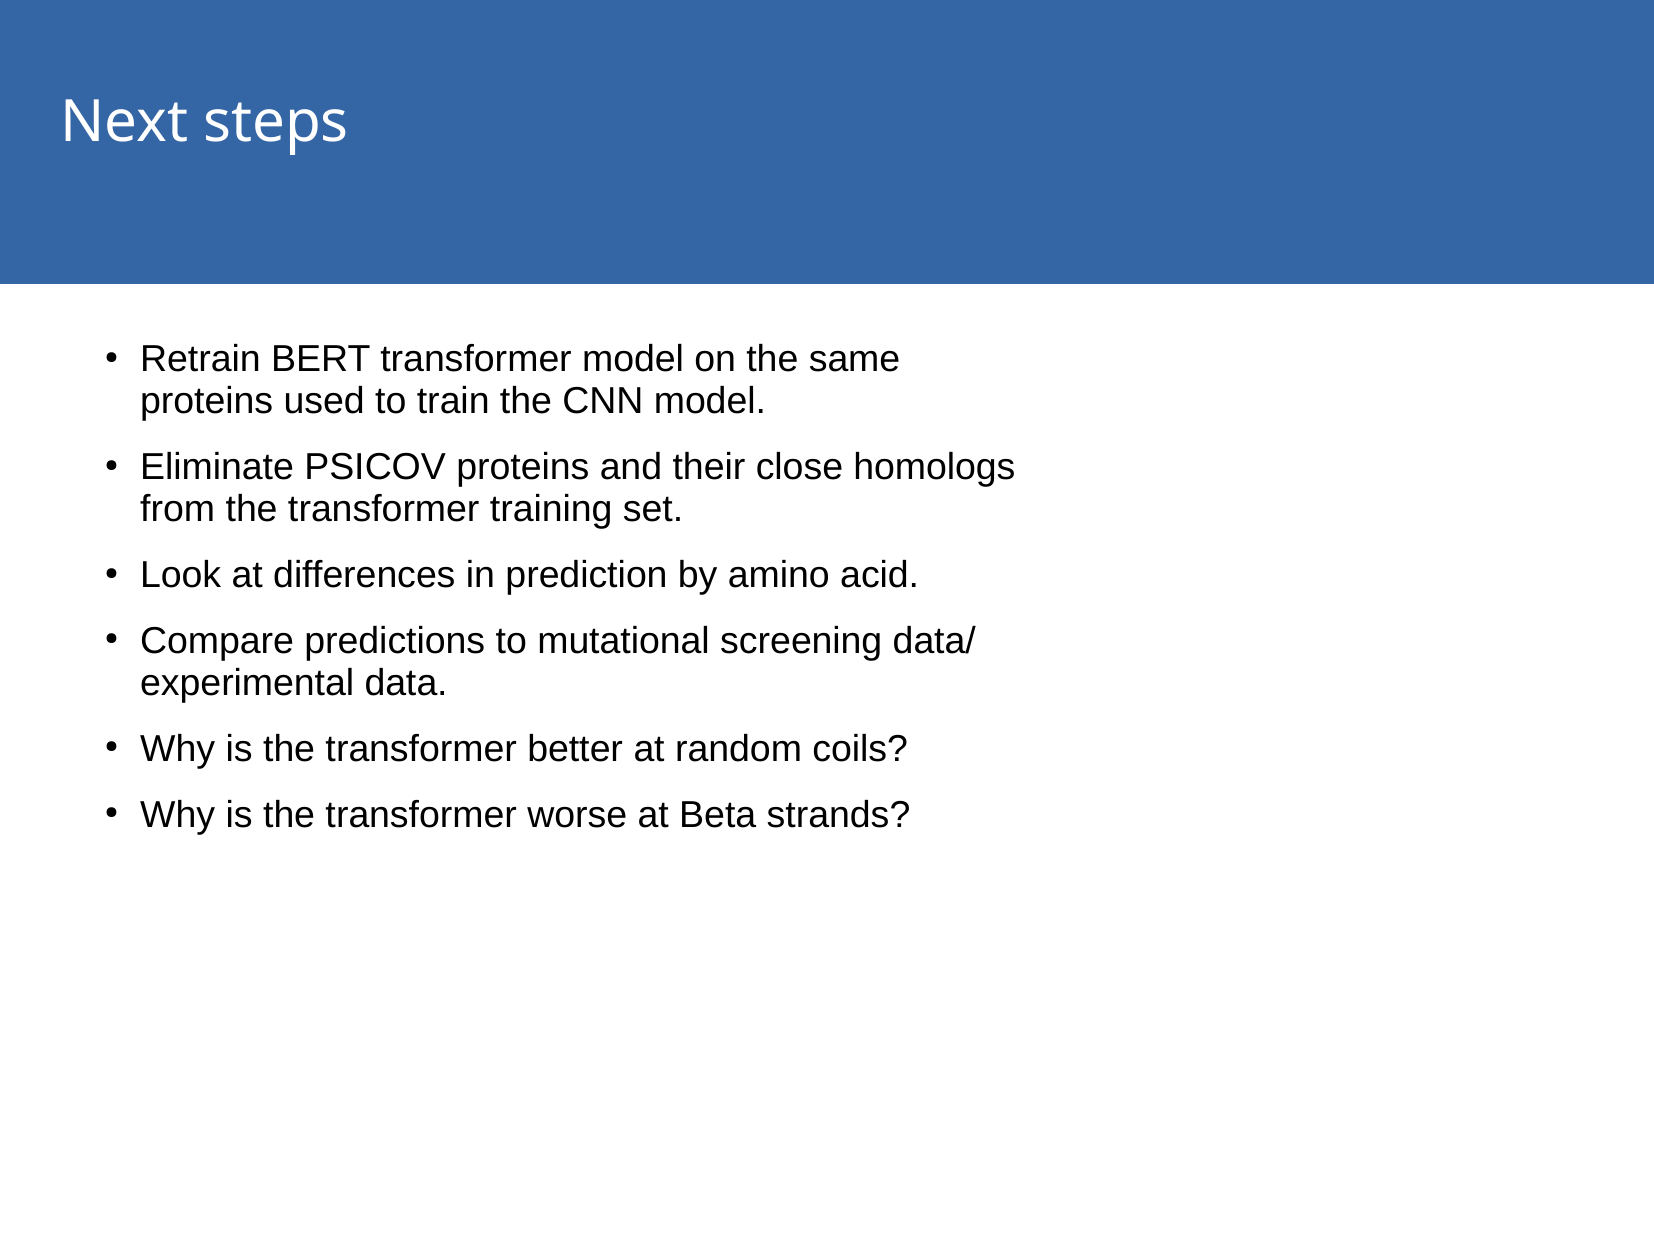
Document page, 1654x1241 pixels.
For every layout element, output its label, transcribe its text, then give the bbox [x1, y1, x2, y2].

text_box Retrain BERT transformer model on the same proteins used to train the CNN model. Eliminate PSICOV proteins and their close homologs from the transformer training set. Look at differences in prediction by amino acid. Compare predictions to mutational screening data/ experimental data. Why is the transformer better at random coils? Why is the transformer worse at Beta strands? [90, 330, 1036, 843]
text_box Next steps [0, 0, 1654, 284]
